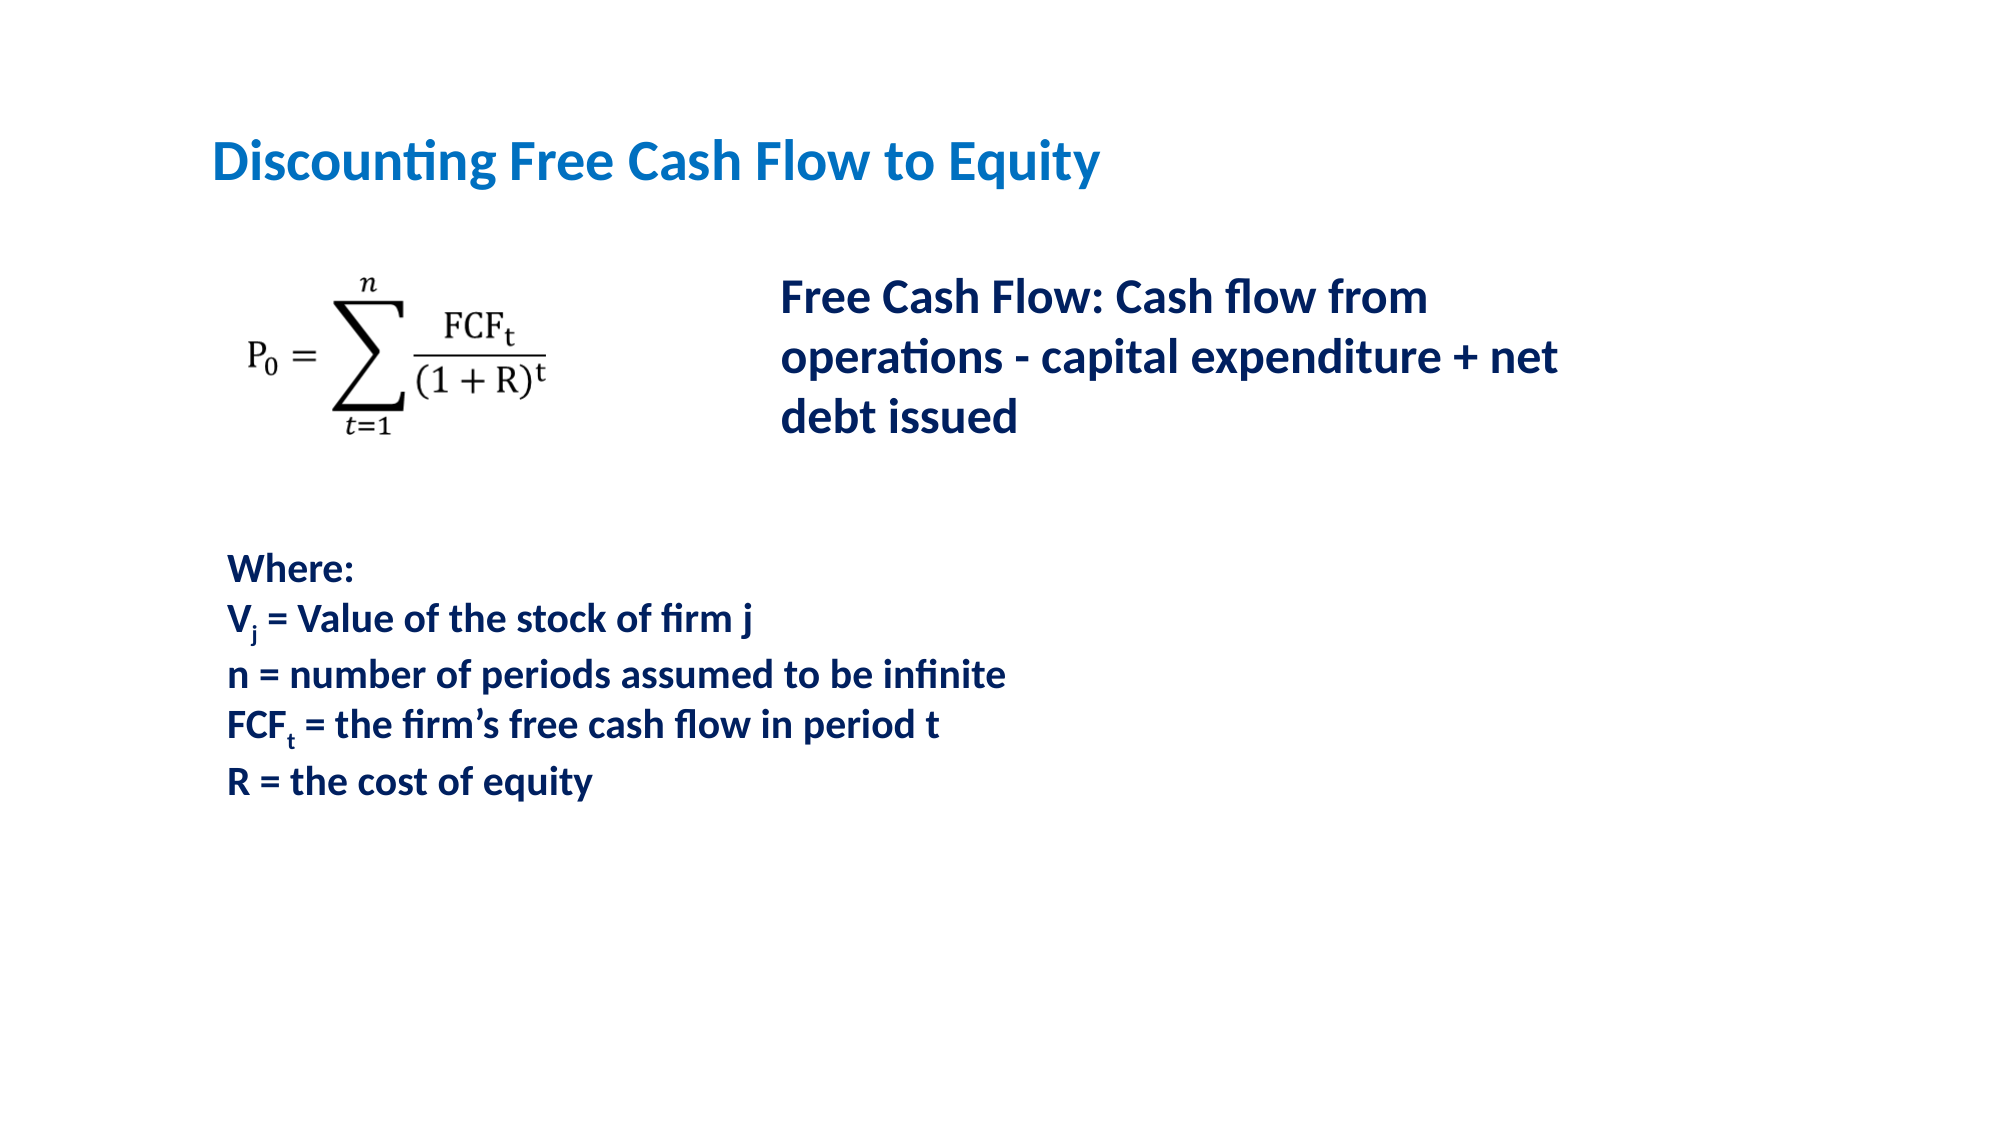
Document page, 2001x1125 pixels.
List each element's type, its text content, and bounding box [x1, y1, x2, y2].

text_box [225, 266, 567, 442]
text_box Where: Vj = Value of the stock of firm j n = number of periods assumed to be infinite FCFt = the firm’s free cash flow in period t R = the cost of equity [212, 442, 1213, 812]
text_box Discounting Free Cash Flow to Equity [197, 114, 1724, 200]
text_box Free Cash Flow: Cash flow from operations - capital expenditure + net debt issued [615, 256, 1616, 452]
